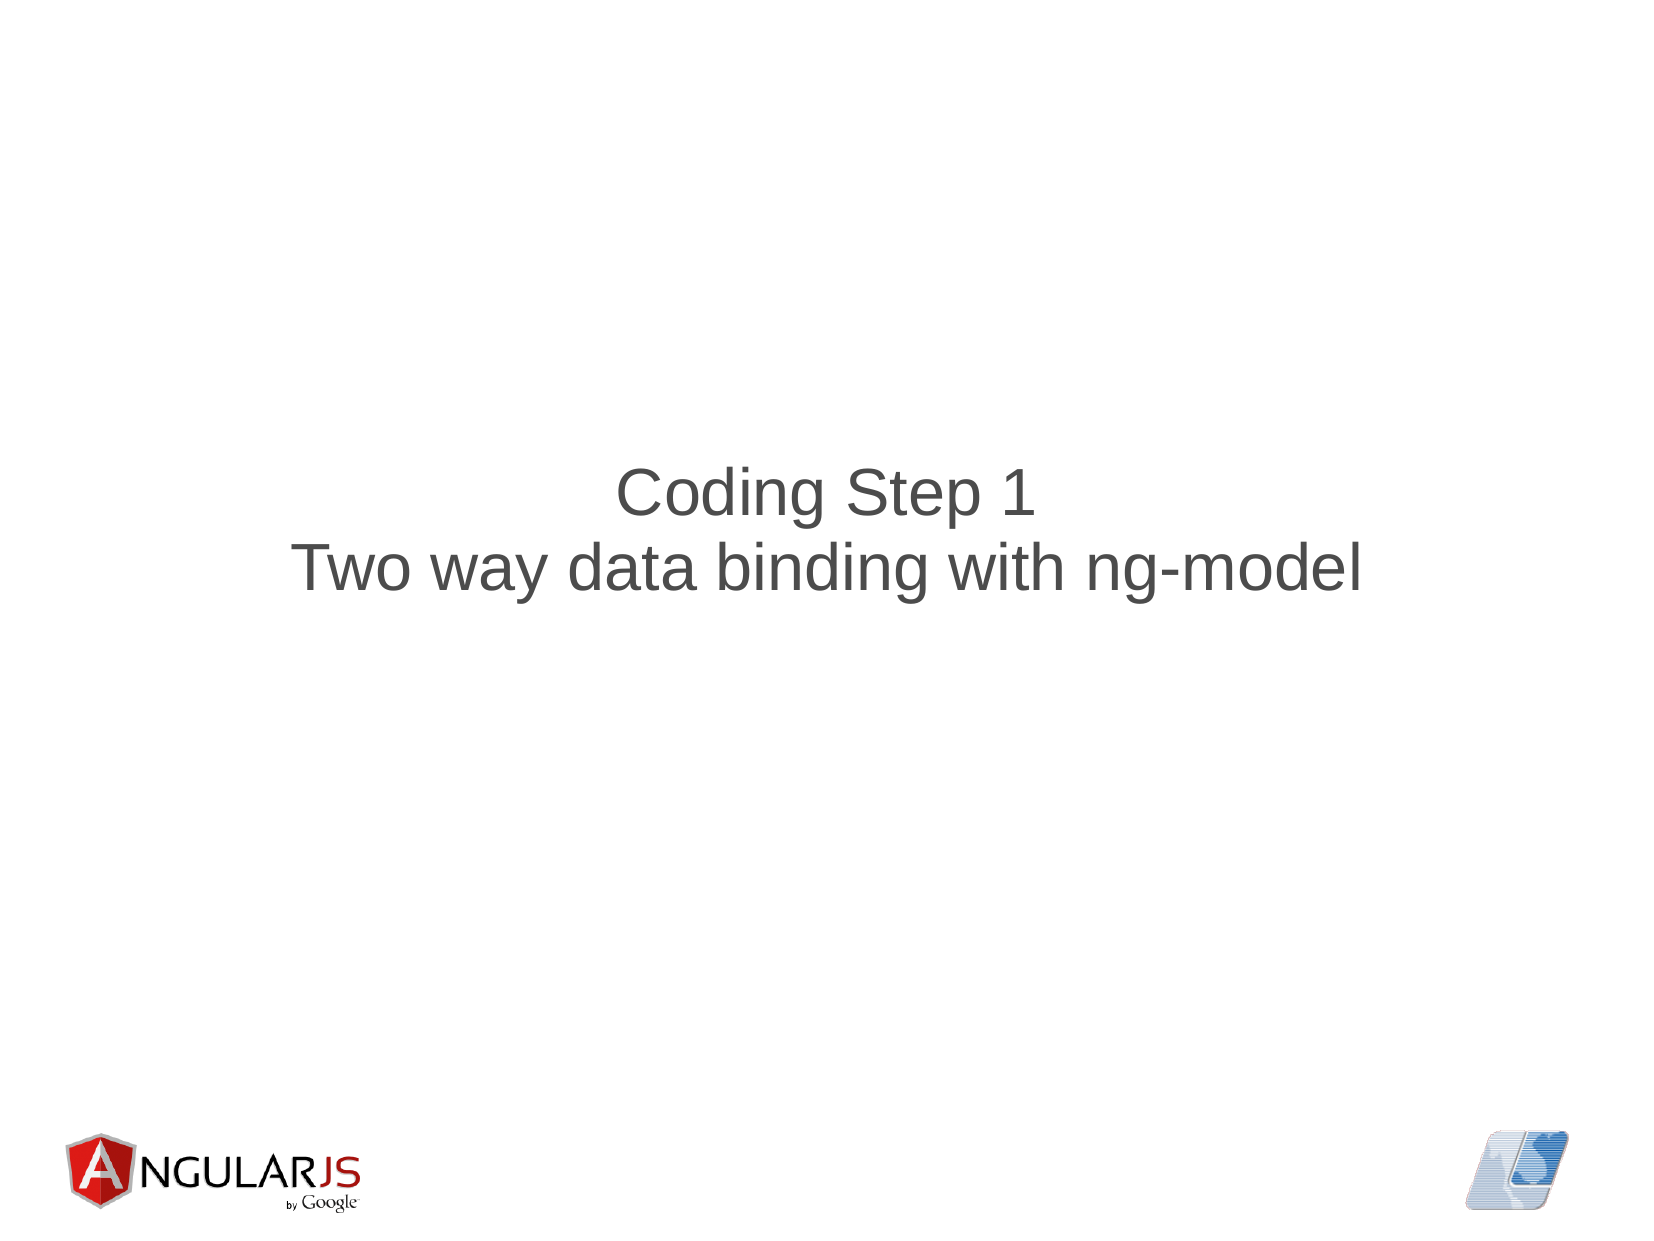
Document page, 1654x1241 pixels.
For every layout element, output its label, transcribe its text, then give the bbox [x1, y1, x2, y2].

subtitle Coding Step 1 Two way data binding with ng-model [82, 49, 1571, 1010]
picture [1461, 1129, 1571, 1210]
picture [59, 1091, 367, 1241]
